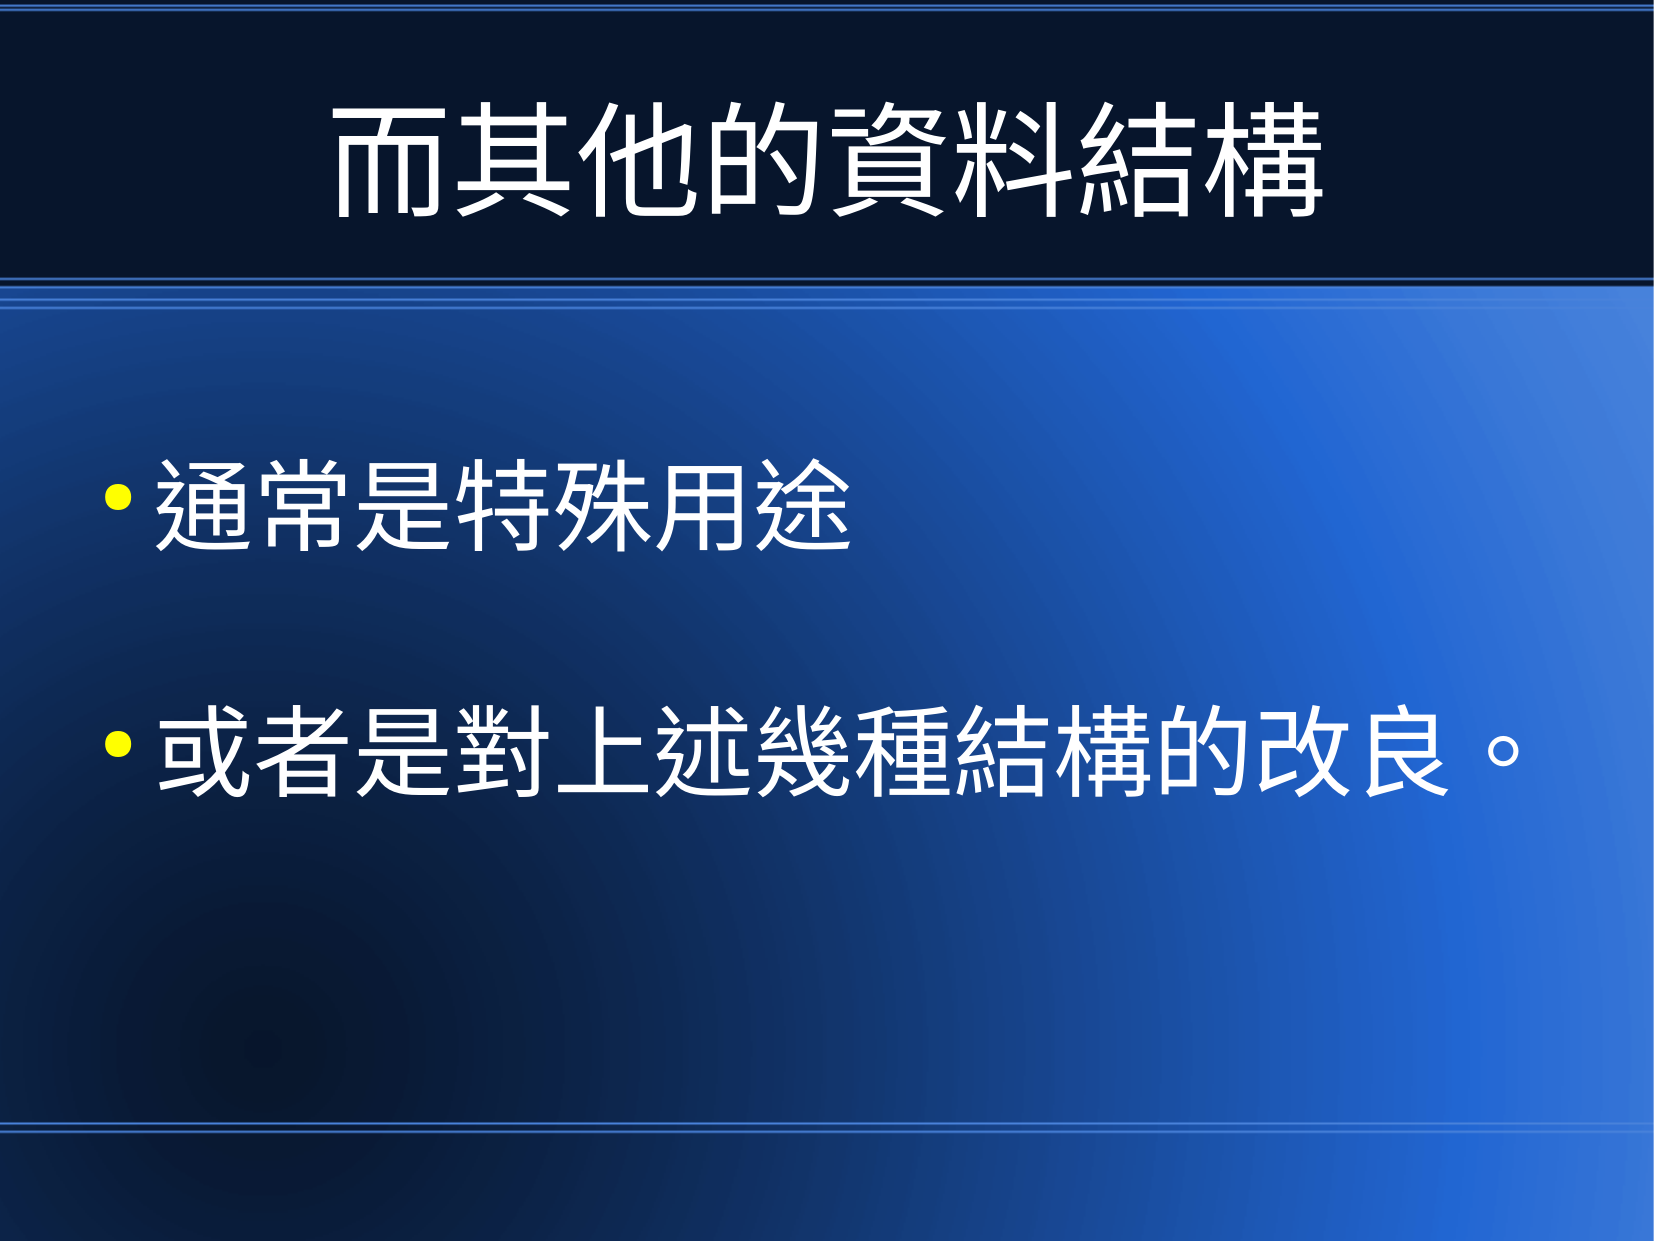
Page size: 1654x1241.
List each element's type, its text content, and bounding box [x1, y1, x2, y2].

title 而其他的資料結構 [82, 49, 1571, 257]
picture [0, 0, 1654, 1241]
list 通常是特殊用途 或者是對上述幾種結構的改良。 [82, 355, 1571, 1241]
